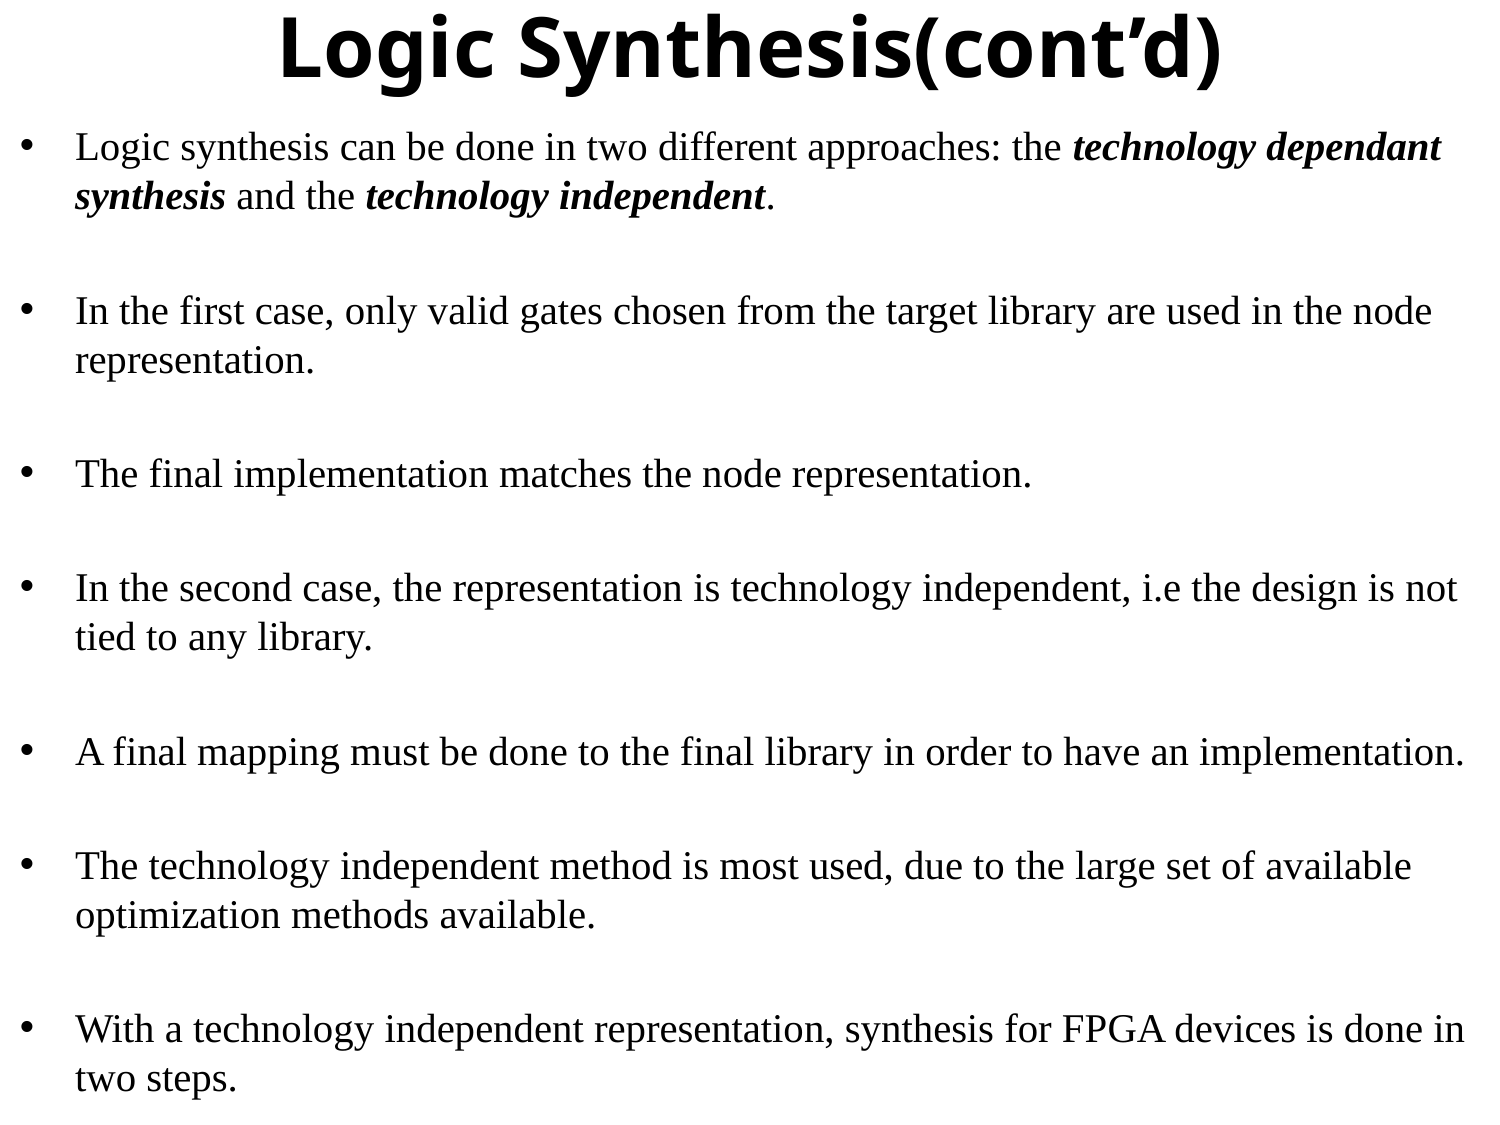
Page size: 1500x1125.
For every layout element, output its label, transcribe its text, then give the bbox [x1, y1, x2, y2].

title Logic Synthesis(cont’d) [75, 0, 1425, 88]
list Logic synthesis can be done in two different approaches: the technology dependant synthesis and the technology independent. In the first case, only valid gates chosen from the target library are used in the node representation. The final implementation matches the node representation. In the second case, the representation is technology independent, i.e the design is not tied to any library. A final mapping must be done to the final library in order to have an implementation. The technology independent method is most used, due to the large set of available optimization methods available. With a technology independent representation, synthesis for FPGA devices is done in two steps. [4, 112, 1500, 1125]
